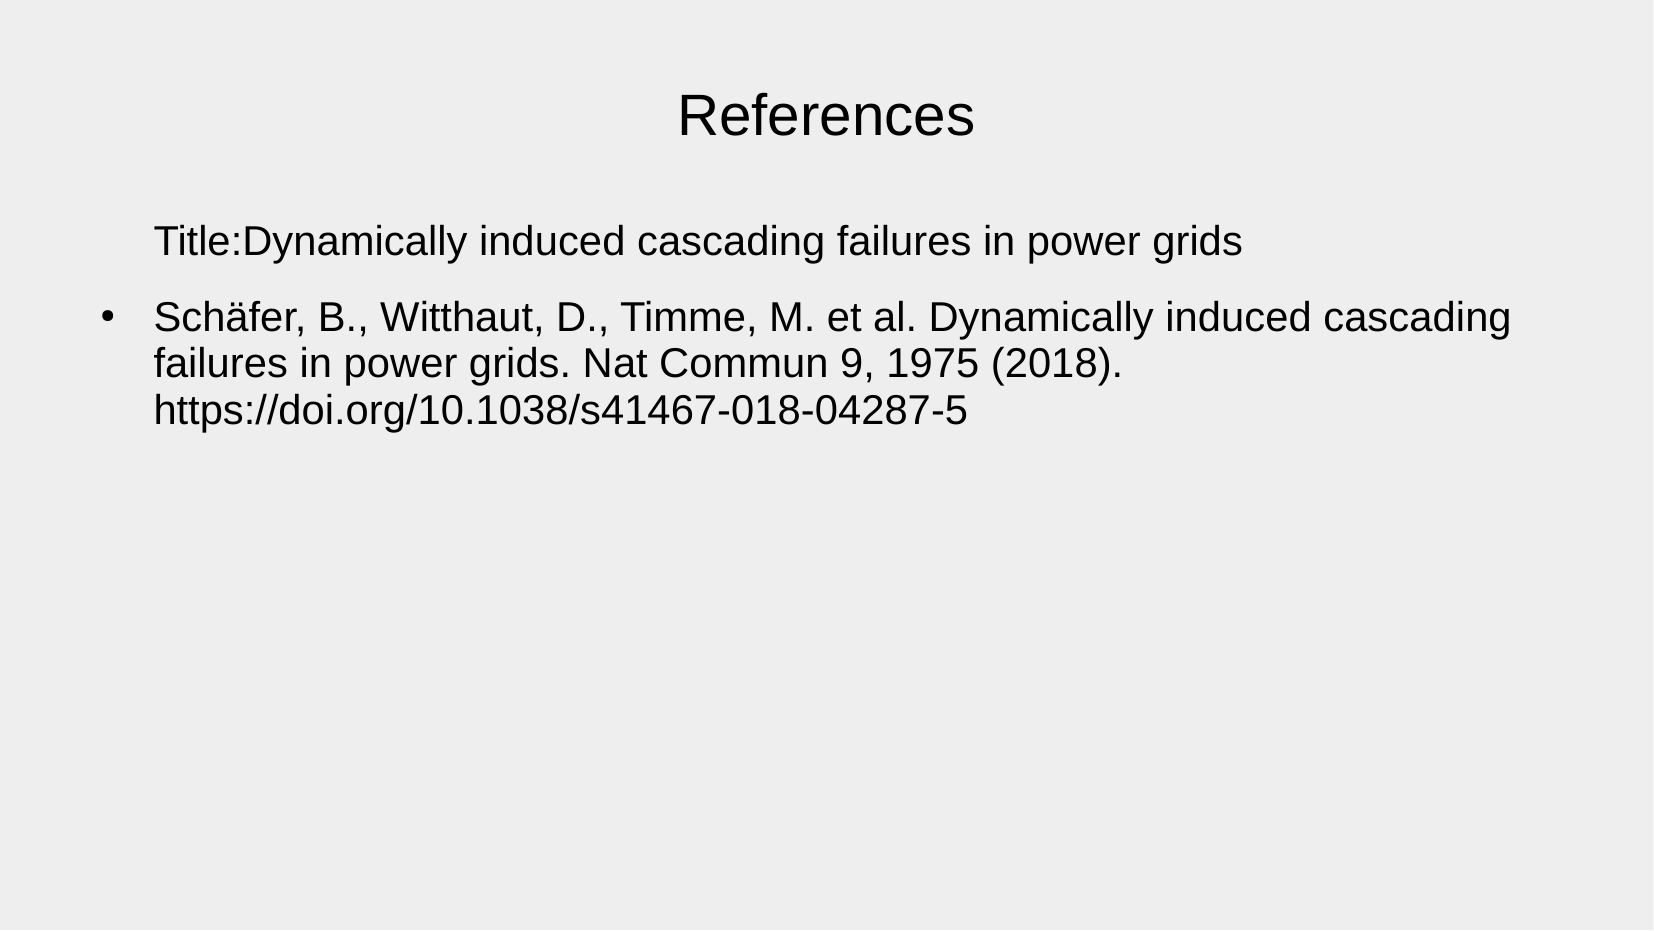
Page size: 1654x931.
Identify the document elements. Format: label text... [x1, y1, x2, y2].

list Title:Dynamically induced cascading failures in power grids Schäfer, B., Witthaut, D., Timme, M. et al. Dynamically induced cascading failures in power grids. Nat Commun 9, 1975 (2018). https://doi.org/10.1038/s41467-018-04287-5 [82, 217, 1571, 758]
title References [82, 37, 1571, 193]
